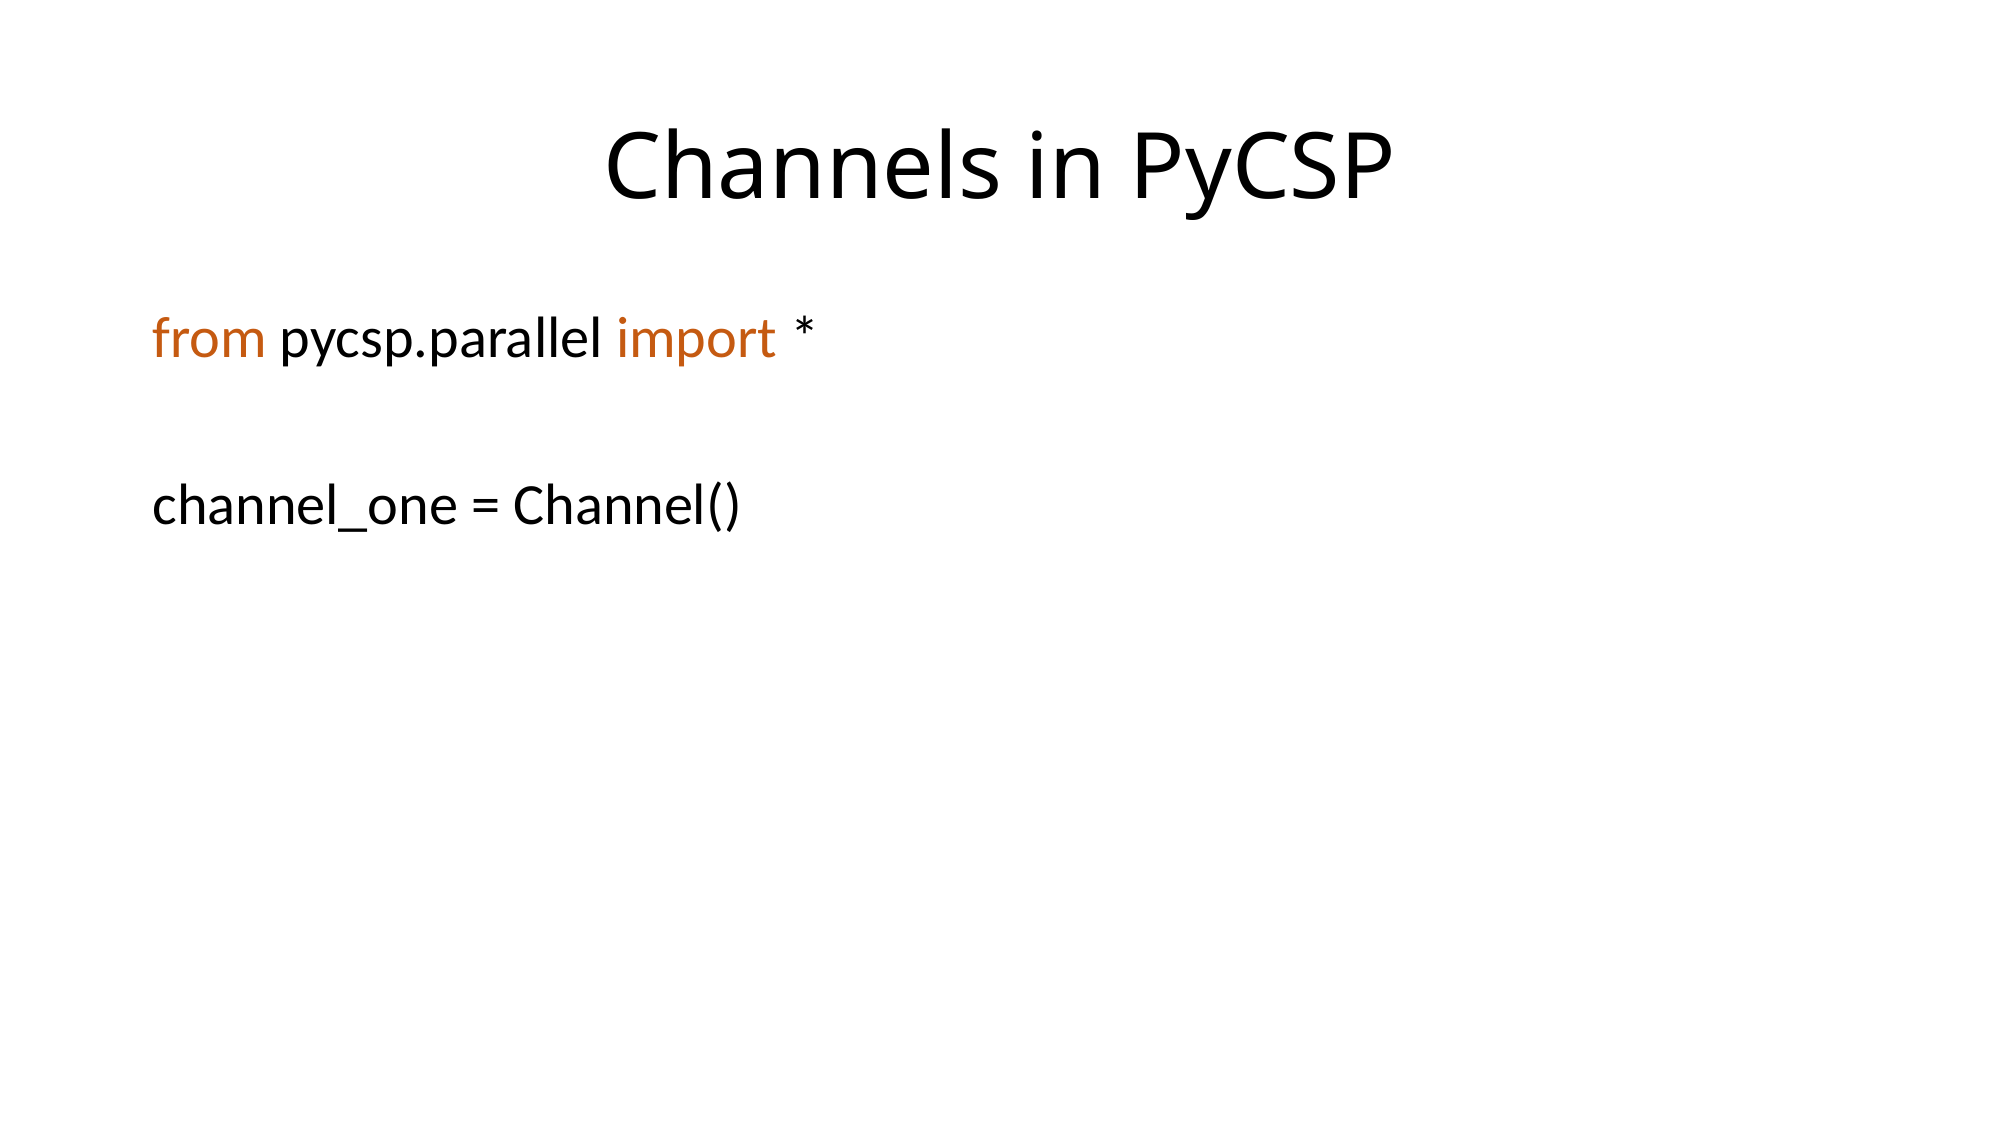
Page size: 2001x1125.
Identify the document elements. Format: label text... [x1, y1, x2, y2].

list from pycsp.parallel import * channel_one = Channel() [137, 299, 1863, 1014]
title Channels in PyCSP [137, 59, 1863, 278]
